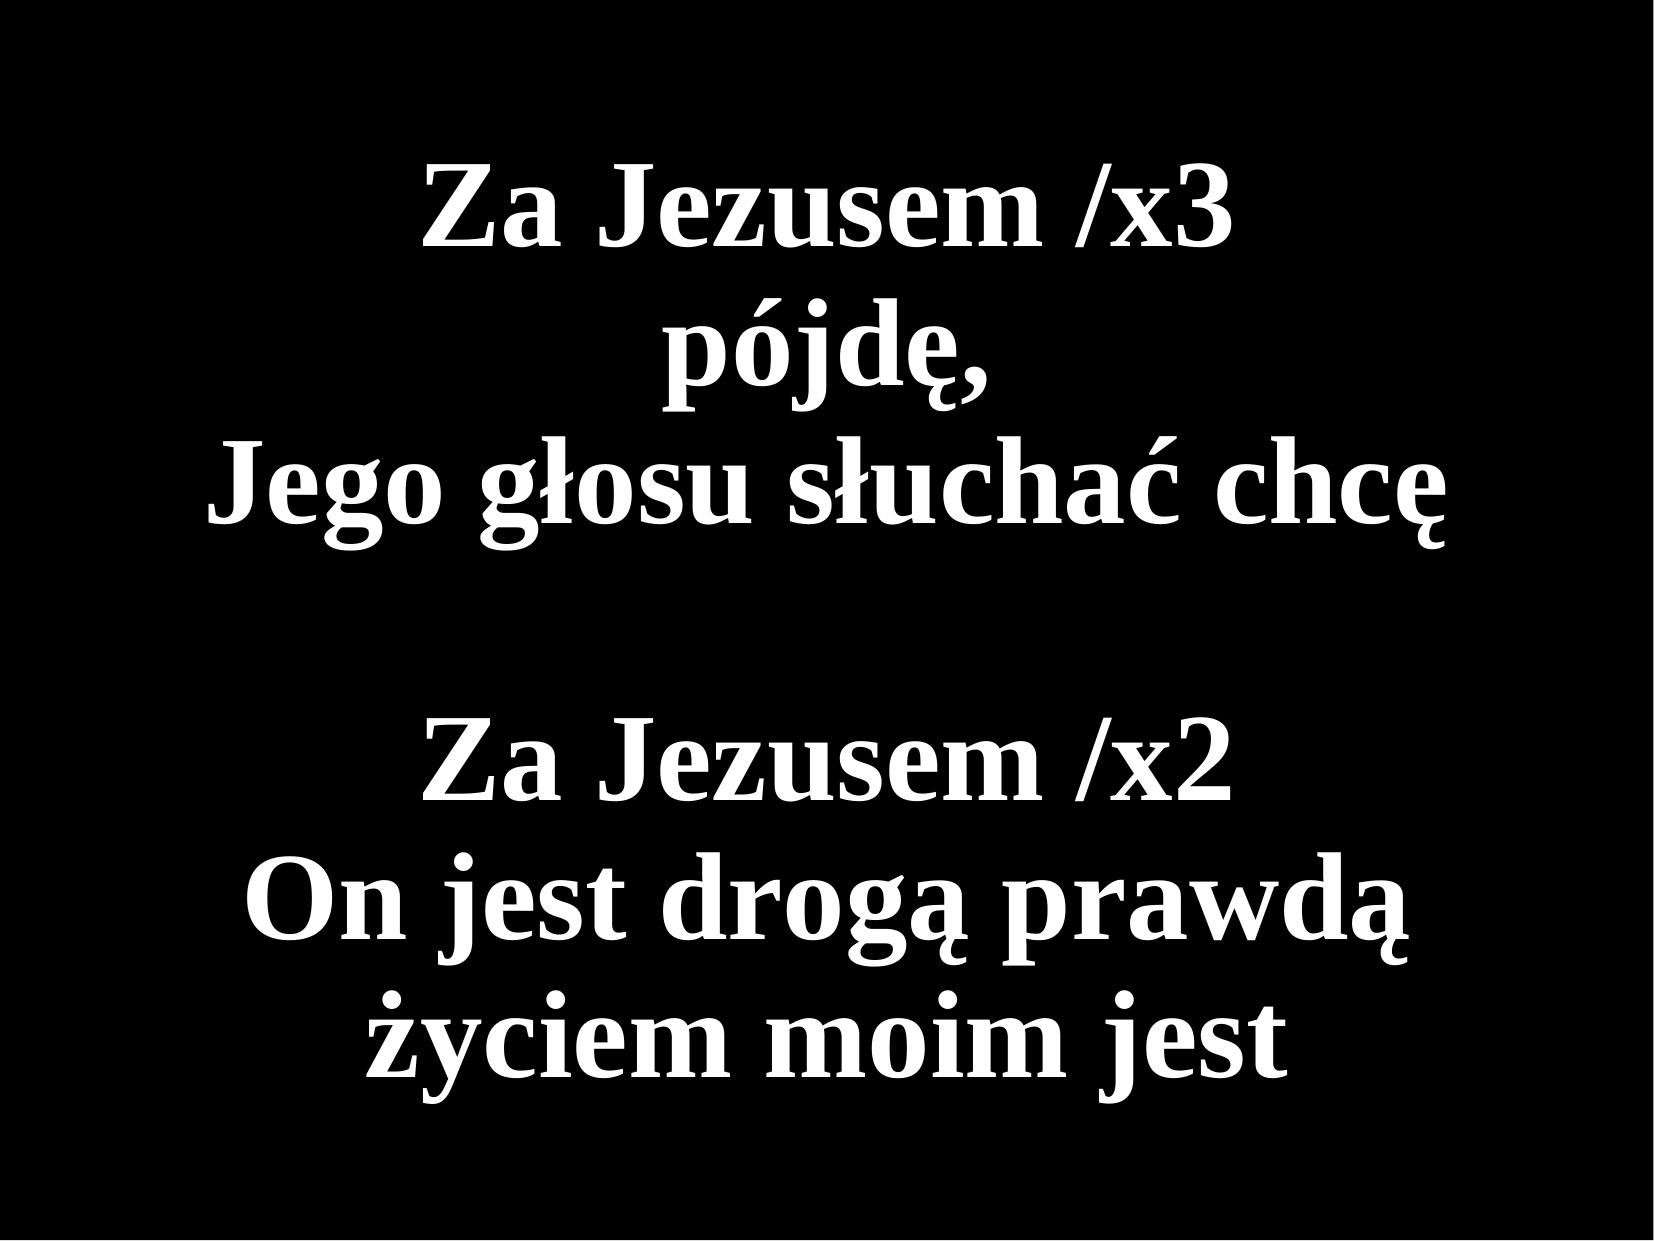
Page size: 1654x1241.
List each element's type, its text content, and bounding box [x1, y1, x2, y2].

title Za Jezusem /x3 pójdę, Jego głosu słuchać chcę Za Jezusem /x2 On jest drogą prawdą życiem moim jest [0, 0, 1654, 1241]
